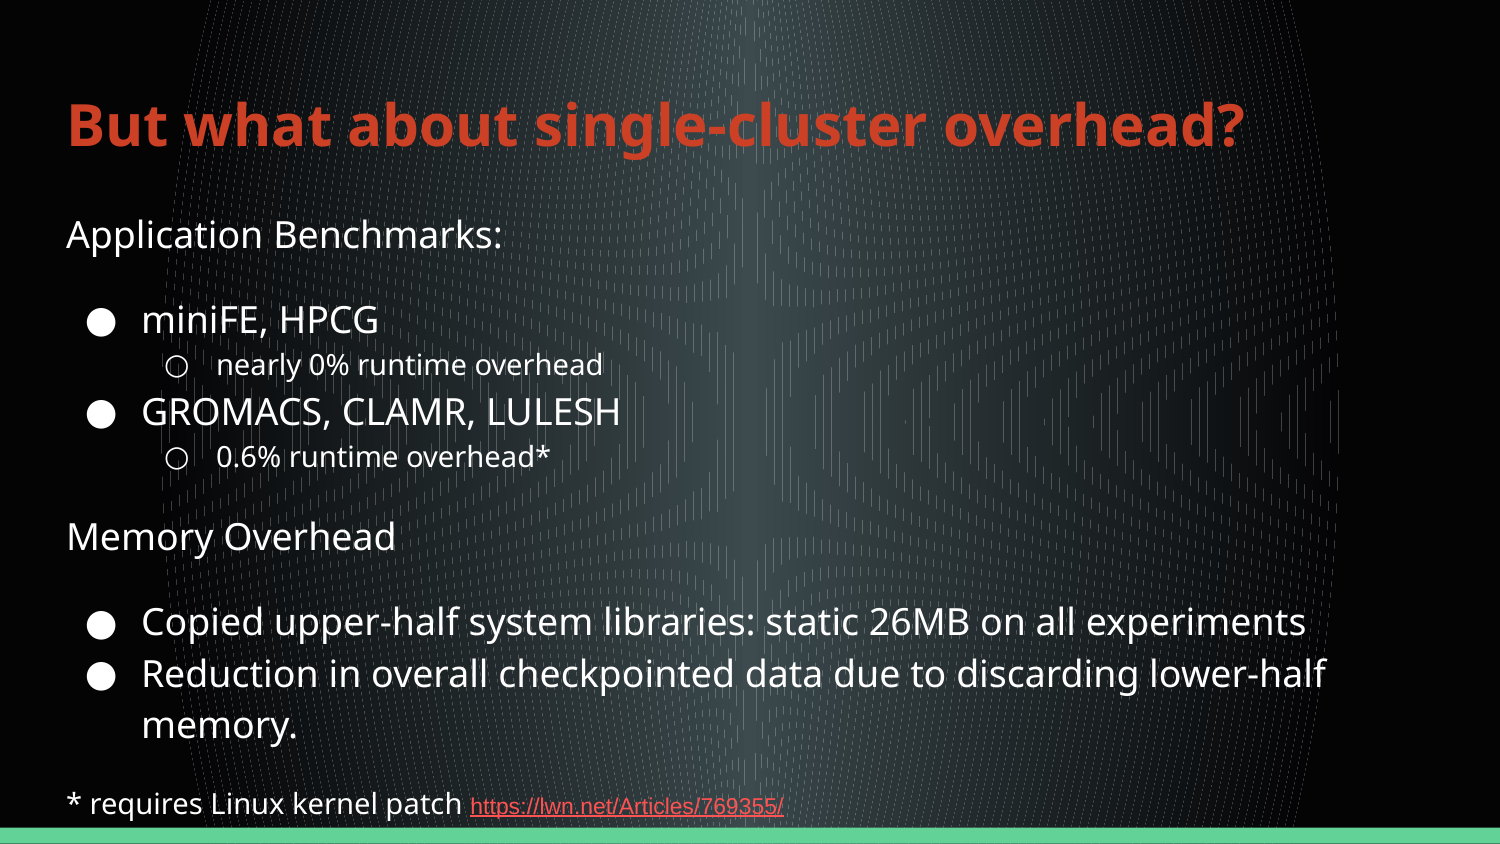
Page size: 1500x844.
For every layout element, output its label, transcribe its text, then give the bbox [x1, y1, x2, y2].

list Application Benchmarks: miniFE, HPCG nearly 0% runtime overhead GROMACS, CLAMR, LULESH 0.6% runtime overhead* Memory Overhead Copied upper-half system libraries: static 26MB on all experiments Reduction in overall checkpointed data due to discarding lower-half memory. * requires Linux kernel patch https://lwn.net/Articles/769355/ [51, 189, 1449, 797]
title But what about single-cluster overhead? [51, 72, 1449, 167]
